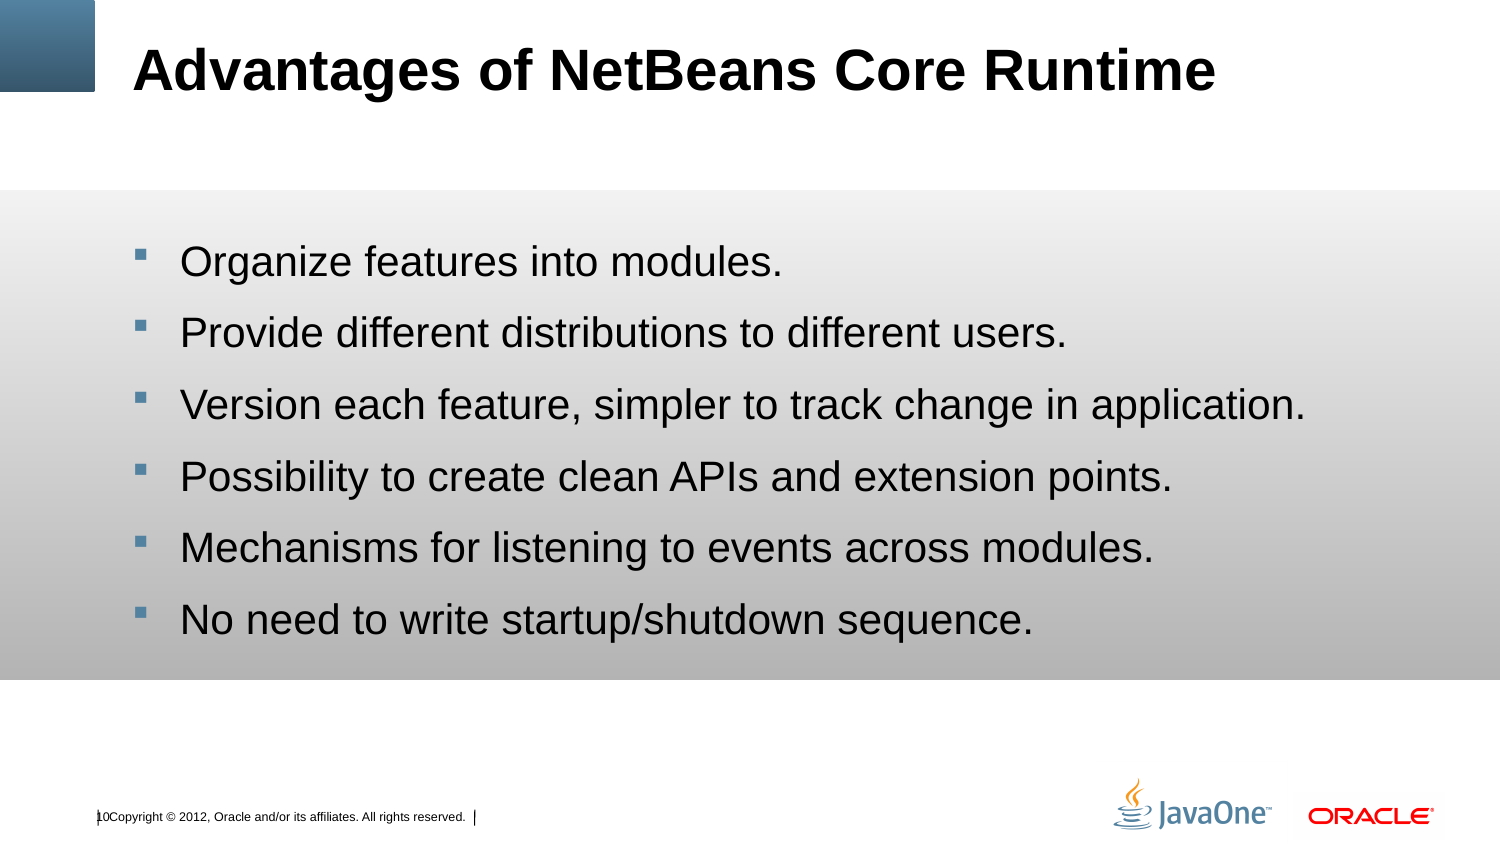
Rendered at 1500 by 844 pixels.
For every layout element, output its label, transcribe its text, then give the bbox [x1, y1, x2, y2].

title Advantages of NetBeans Core Runtime [132, 40, 1407, 166]
picture [1293, 792, 1445, 840]
picture [1097, 761, 1288, 844]
list Organize features into modules. Provide different distributions to different users. Version each feature, simpler to track change in application. Possibility to create clean APIs and extension points. Mechanisms for listening to events across modules. No need to write startup/shutdown sequence. [132, 223, 1407, 653]
